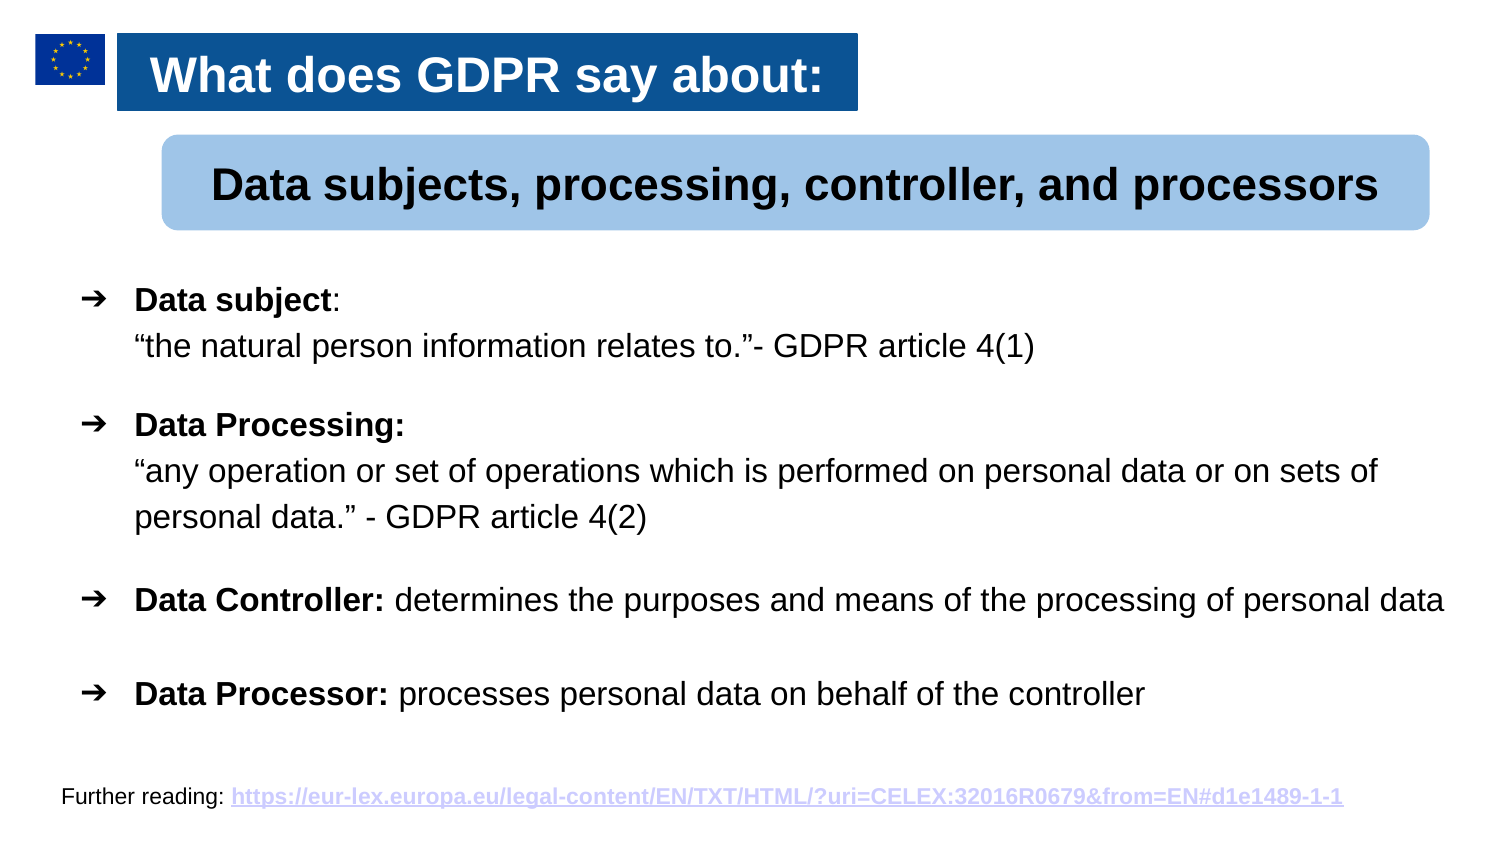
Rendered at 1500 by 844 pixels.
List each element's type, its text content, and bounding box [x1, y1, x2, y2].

text_box Data subject: “the natural person information relates to.”- GDPR article 4(1) [59, 257, 1442, 382]
text_box Data Processor: processes personal data on behalf of the controller [59, 652, 1389, 747]
picture [35, 34, 106, 85]
text_box Data Processing: “any operation or set of operations which is performed on personal data or on sets of personal data.” - GDPR article 4(2) [59, 382, 1442, 557]
text_box Data subjects, processing, controller, and processors [162, 135, 1429, 230]
text_box Further reading: https://eur-lex.europa.eu/legal-content/EN/TXT/HTML/?uri=CELEX:32016R0679&from=EN#d1e1489-1-1 [46, 762, 1467, 824]
text_box Data Controller: determines the purposes and means of the processing of personal data [59, 557, 1459, 653]
title What does GDPR say about: [117, 34, 858, 111]
